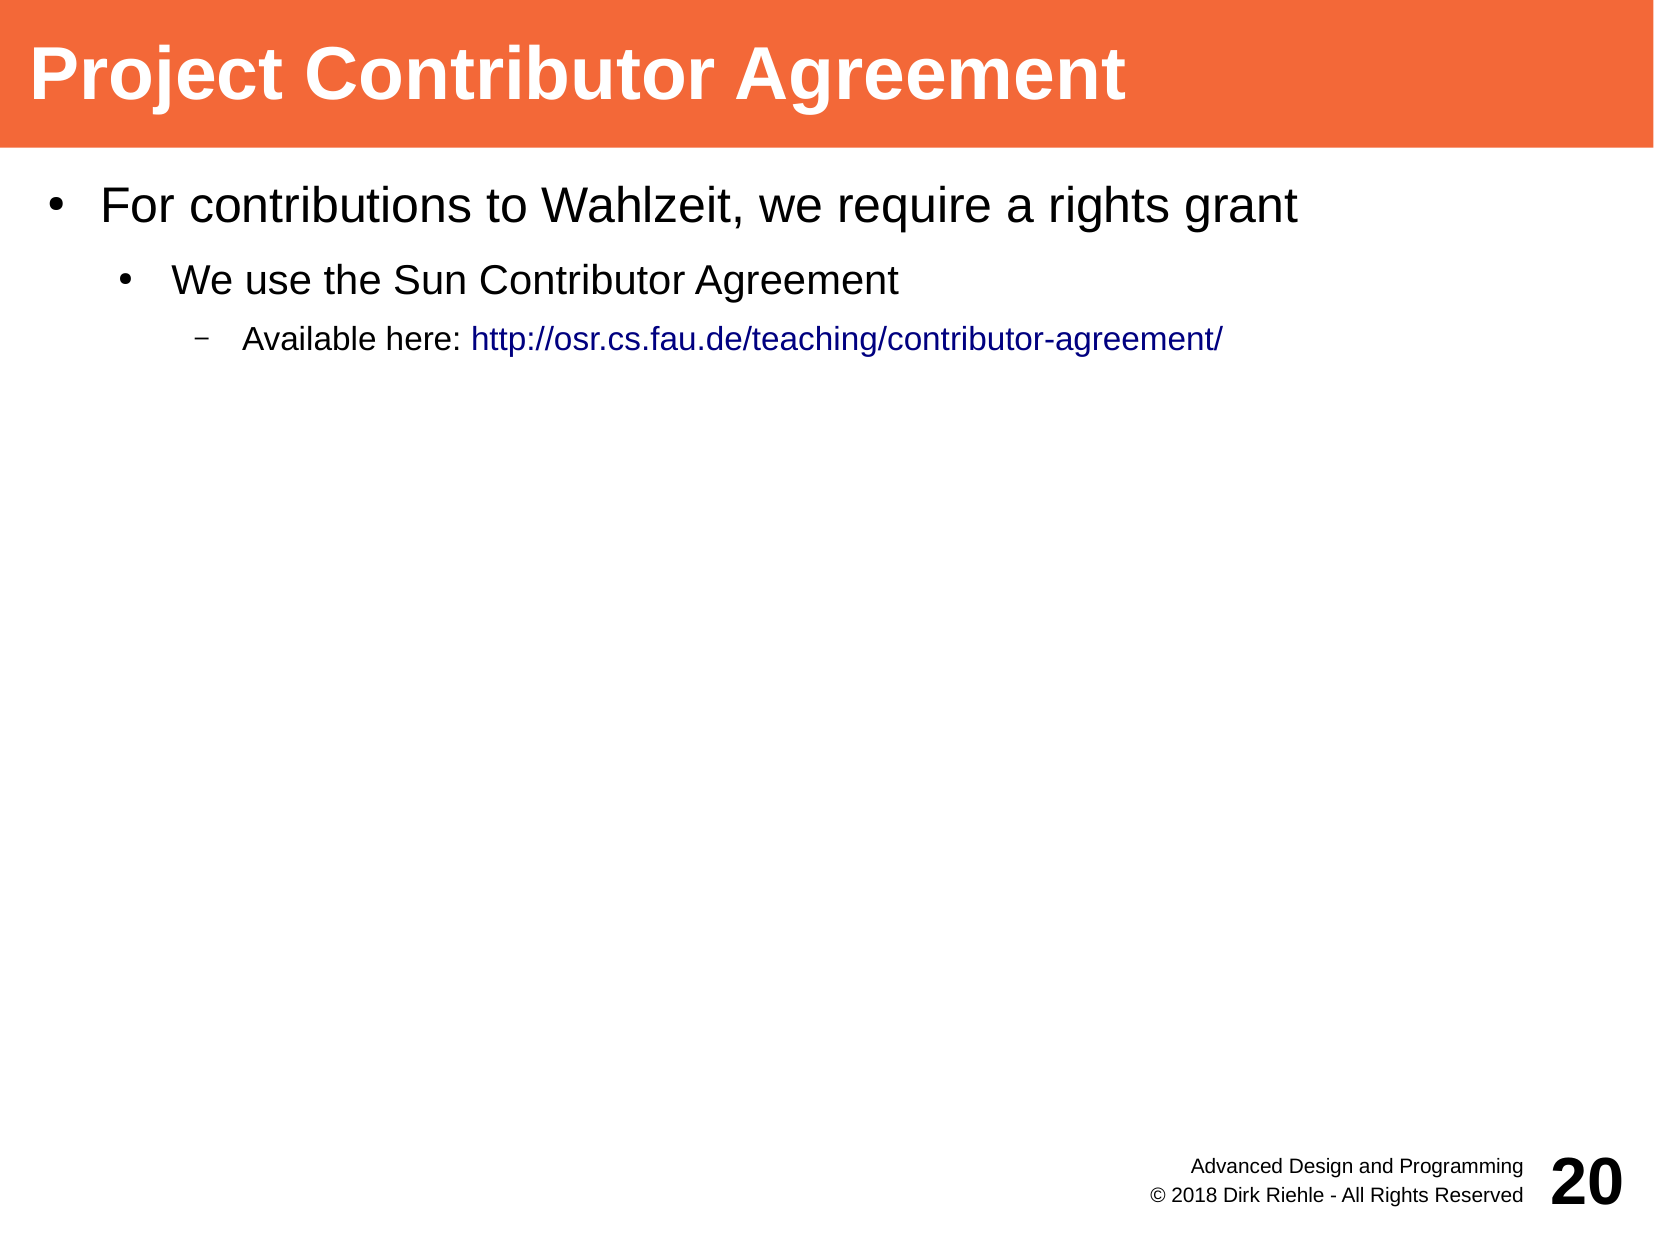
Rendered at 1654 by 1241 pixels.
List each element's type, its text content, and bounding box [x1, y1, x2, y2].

list For contributions to Wahlzeit, we require a rights grant We use the Sun Contributor Agreement Available here: http://osr.cs.fau.de/teaching/contributor-agreement/ [29, 177, 1625, 1063]
title Project Contributor Agreement [0, 0, 1654, 148]
